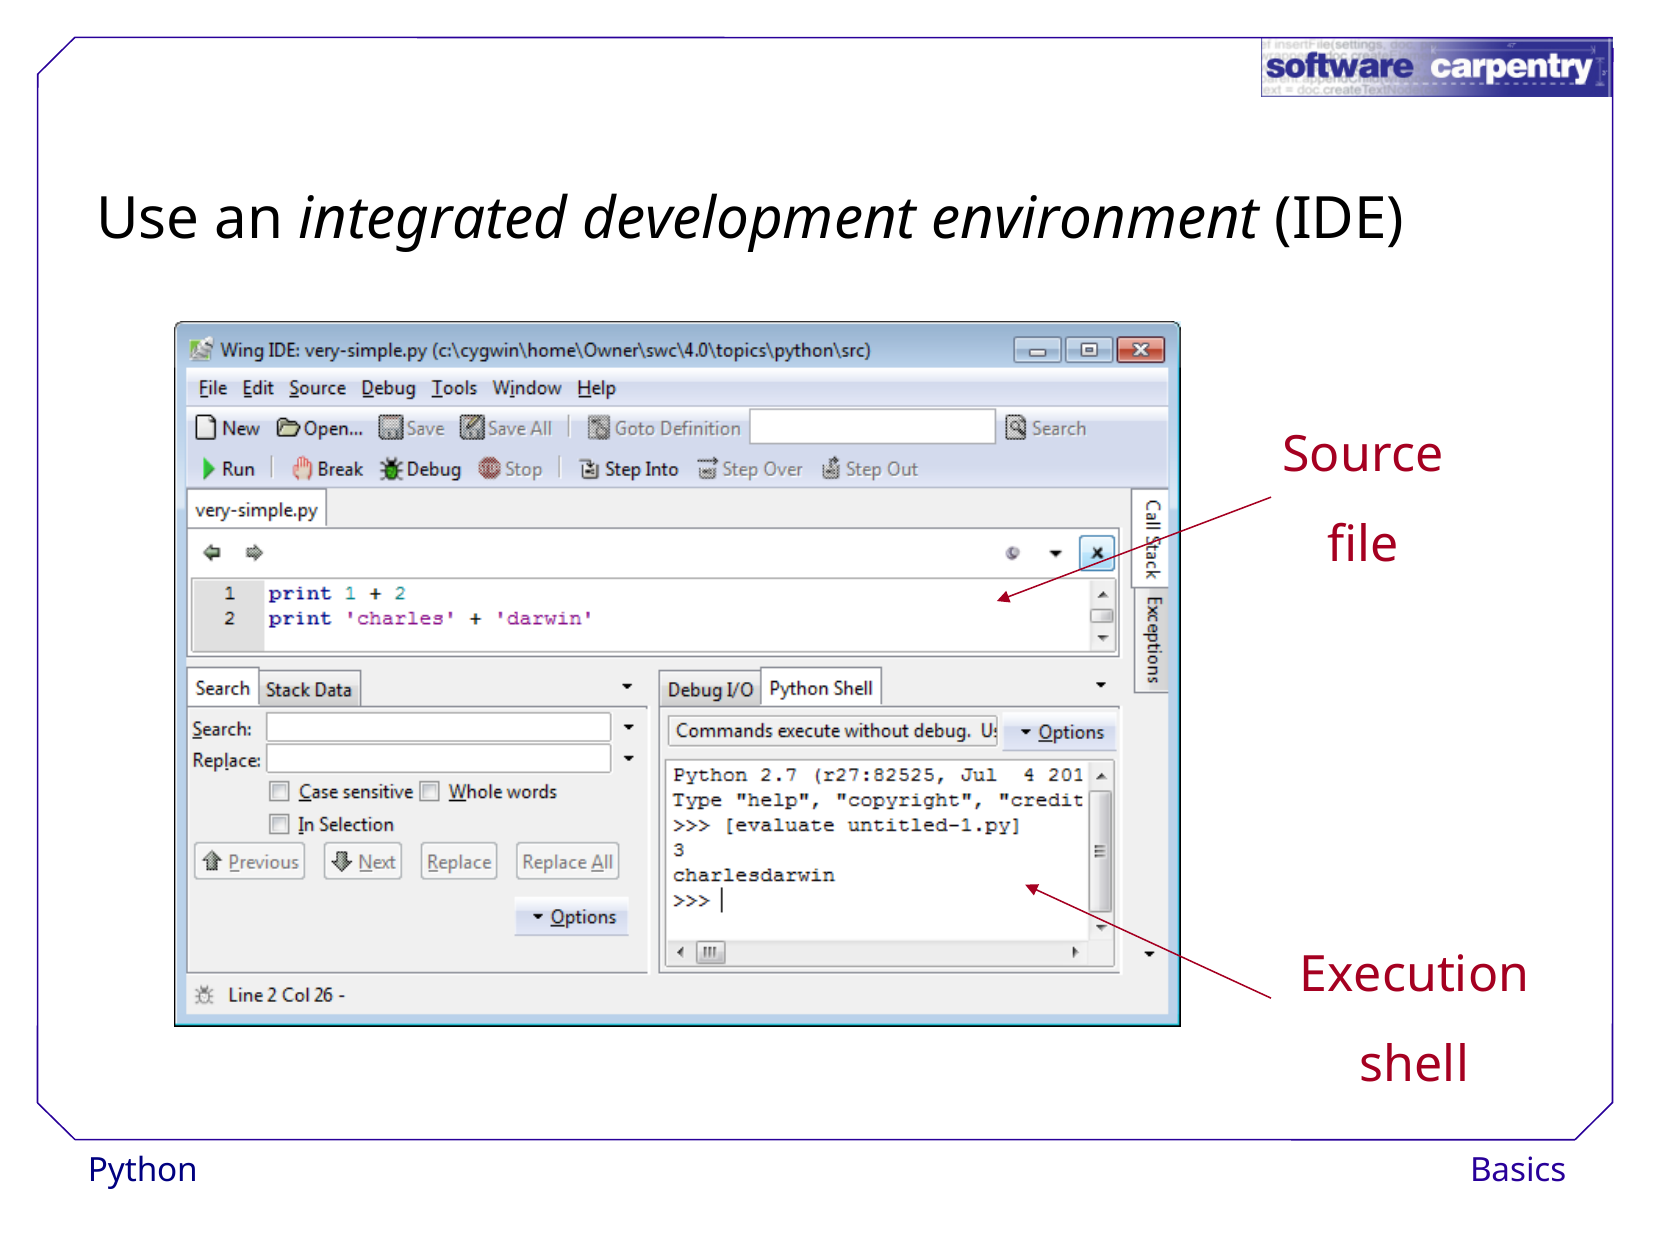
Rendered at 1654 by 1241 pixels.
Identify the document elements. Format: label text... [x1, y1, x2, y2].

text_box Use an integrated development environment (IDE) [81, 138, 1570, 259]
text_box Execution shell [1209, 903, 1620, 1100]
text_box Source file [1192, 383, 1535, 580]
picture [1261, 39, 1613, 97]
picture [174, 321, 1181, 1027]
